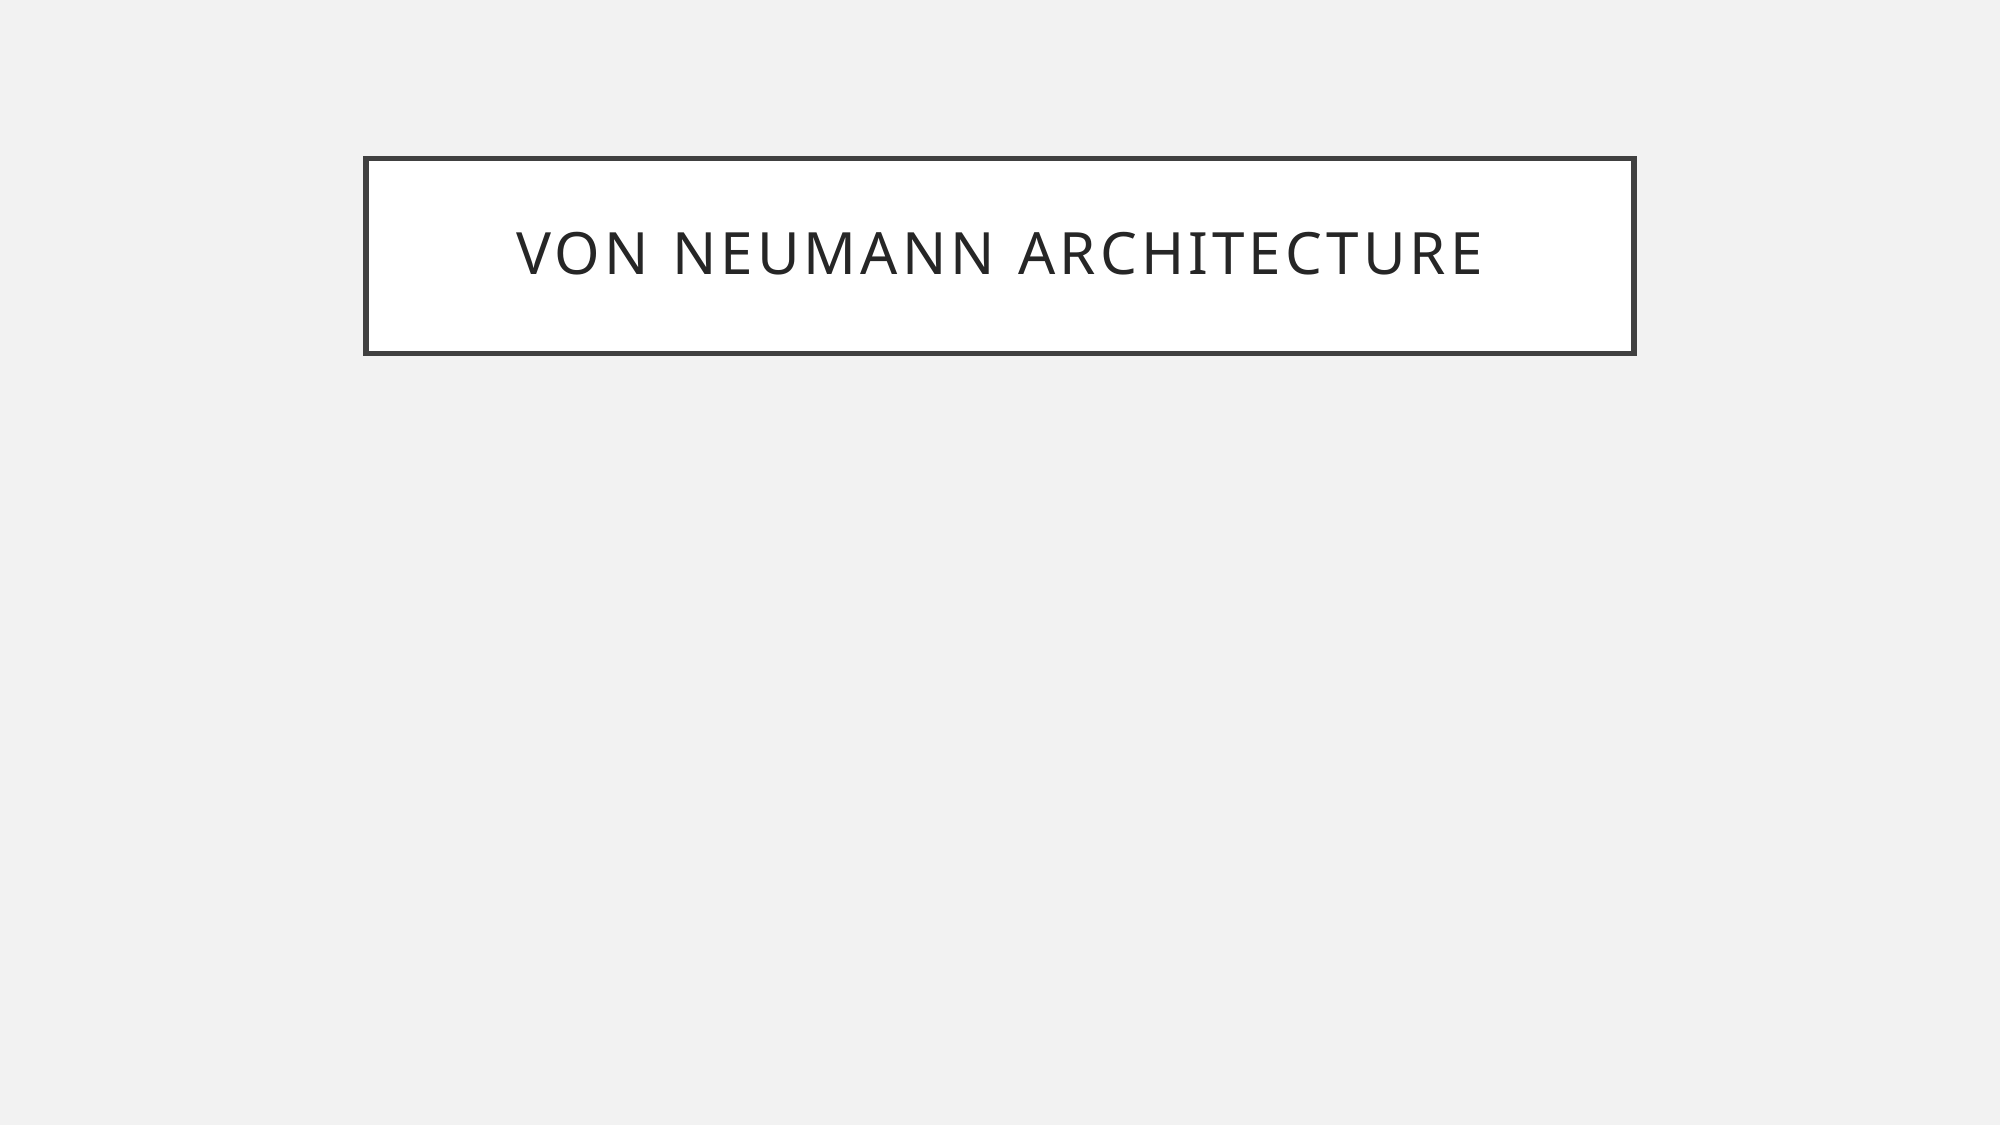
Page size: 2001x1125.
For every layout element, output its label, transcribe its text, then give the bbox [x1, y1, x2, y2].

title Von Neumann architecture [366, 158, 1634, 354]
